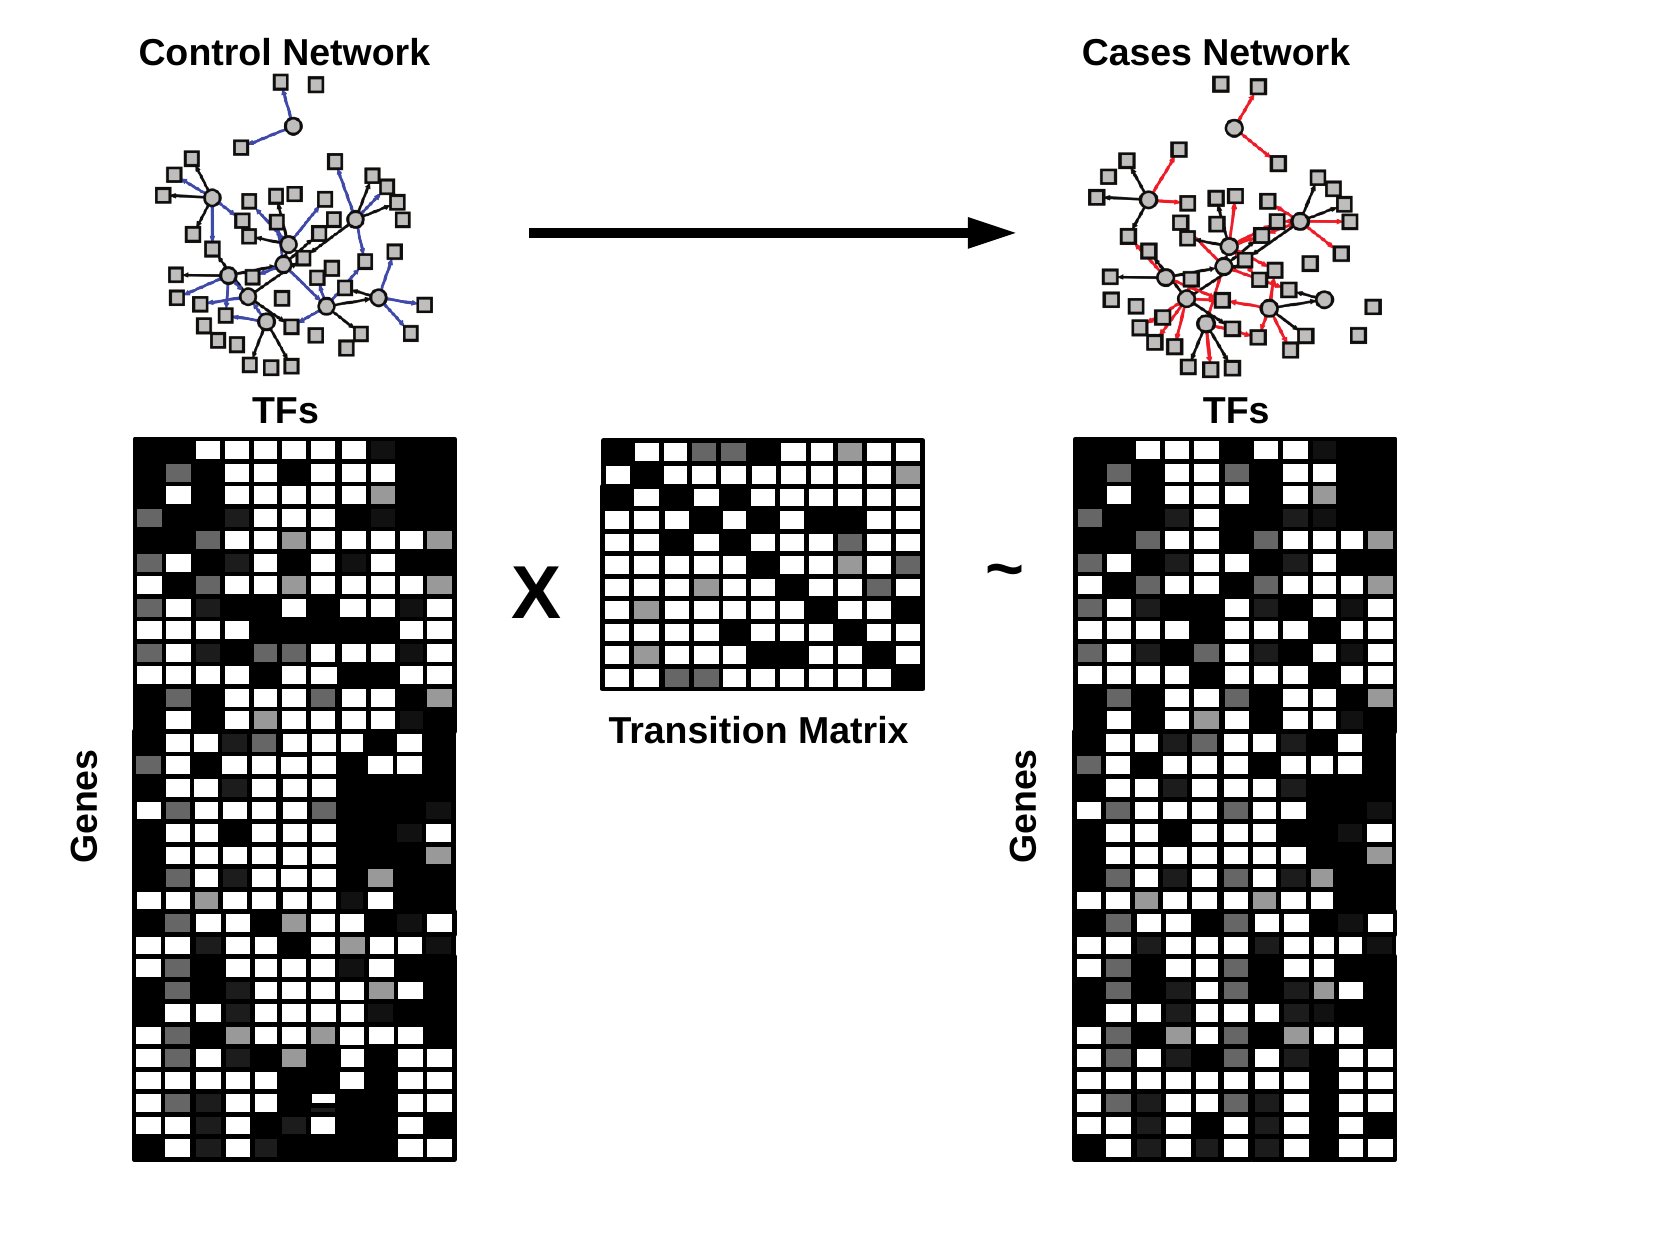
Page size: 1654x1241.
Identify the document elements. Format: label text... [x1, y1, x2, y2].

text_box Transition Matrix [593, 701, 924, 759]
picture [1086, 74, 1383, 380]
text_box [602, 440, 923, 689]
text_box TFs [237, 381, 334, 439]
text_box [133, 438, 455, 1160]
text_box Control Network [123, 23, 446, 81]
text_box TFs [1188, 381, 1285, 439]
text_box Genes [55, 734, 113, 879]
picture [153, 81, 434, 377]
text_box Cases Network [1067, 23, 1366, 81]
text_box X [497, 543, 577, 643]
text_box ~ [970, 523, 1039, 613]
text_box [1074, 438, 1396, 1160]
text_box Genes [994, 734, 1052, 879]
